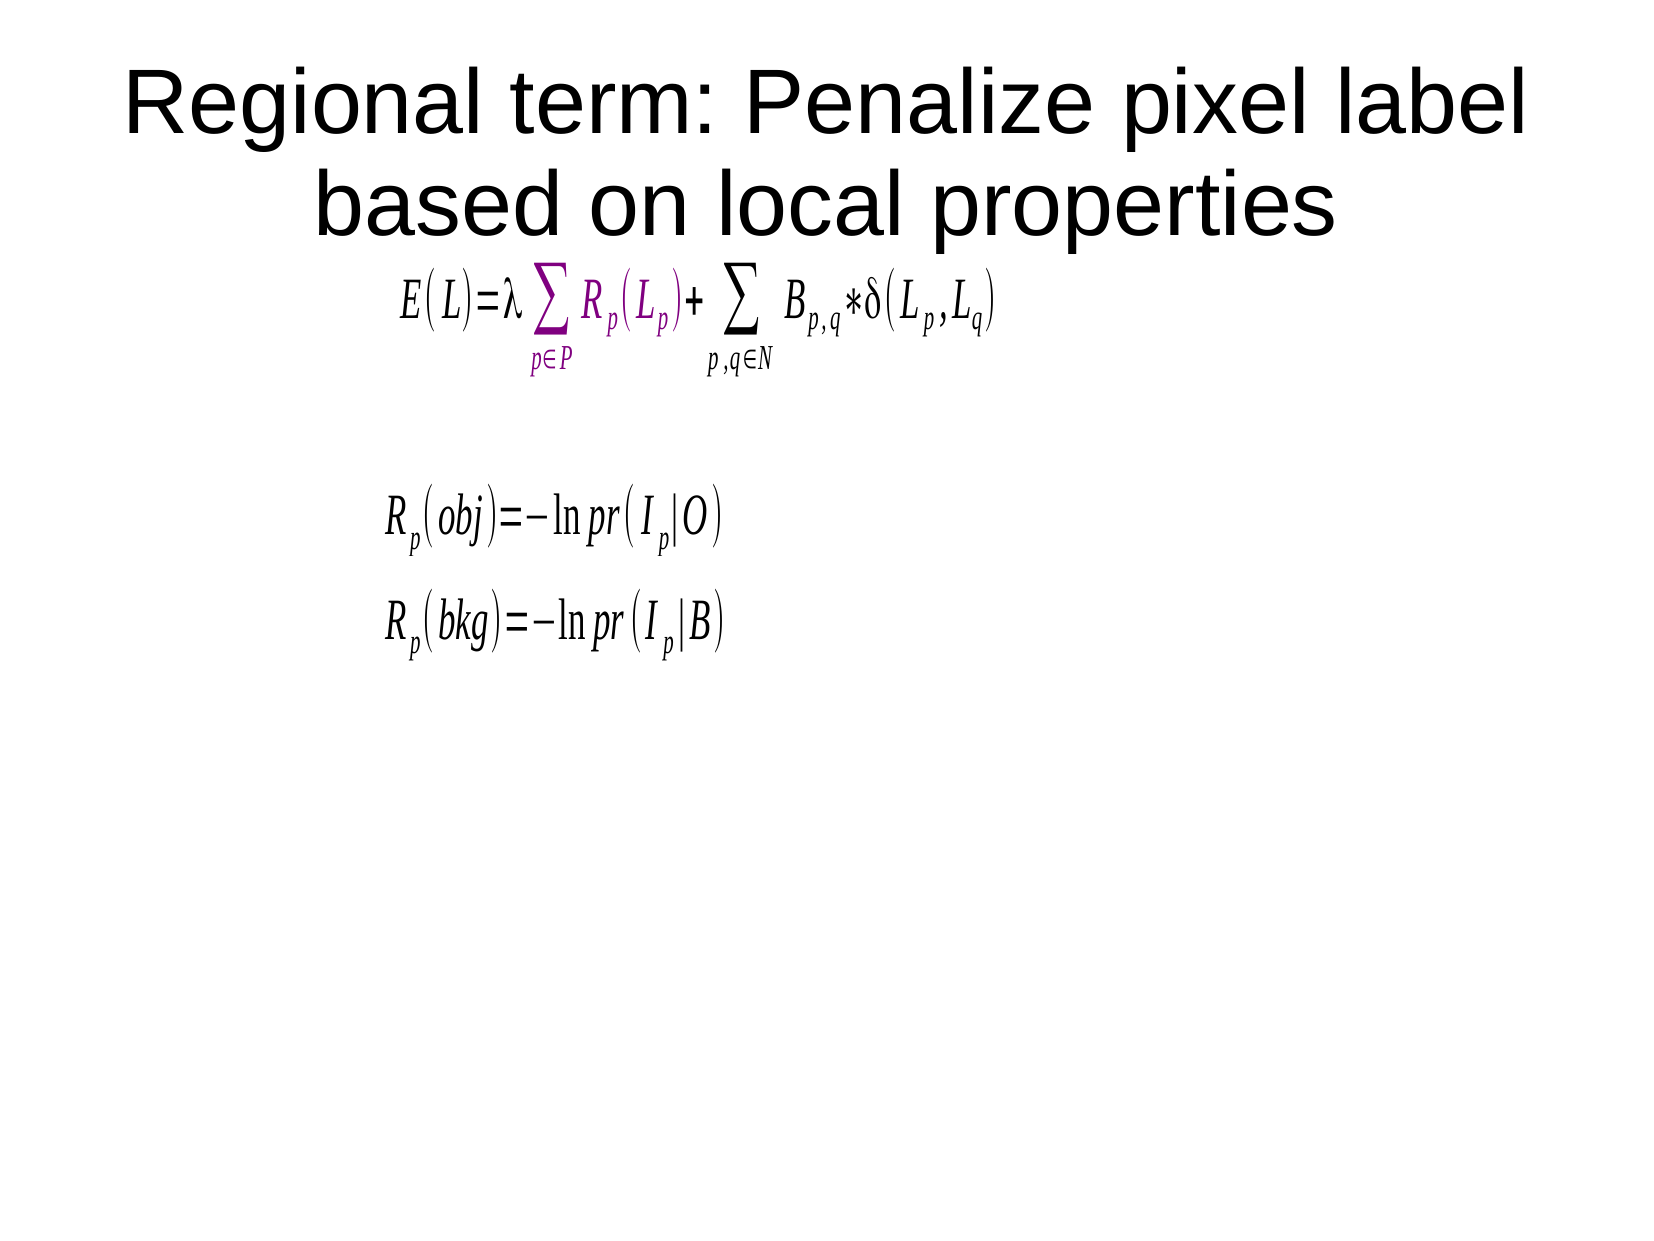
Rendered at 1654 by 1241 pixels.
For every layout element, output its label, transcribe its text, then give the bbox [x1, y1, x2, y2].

chart [375, 584, 734, 661]
chart [375, 480, 731, 556]
title Regional term: Penalize pixel label based on local properties [82, 49, 1571, 257]
chart [389, 256, 1006, 377]
